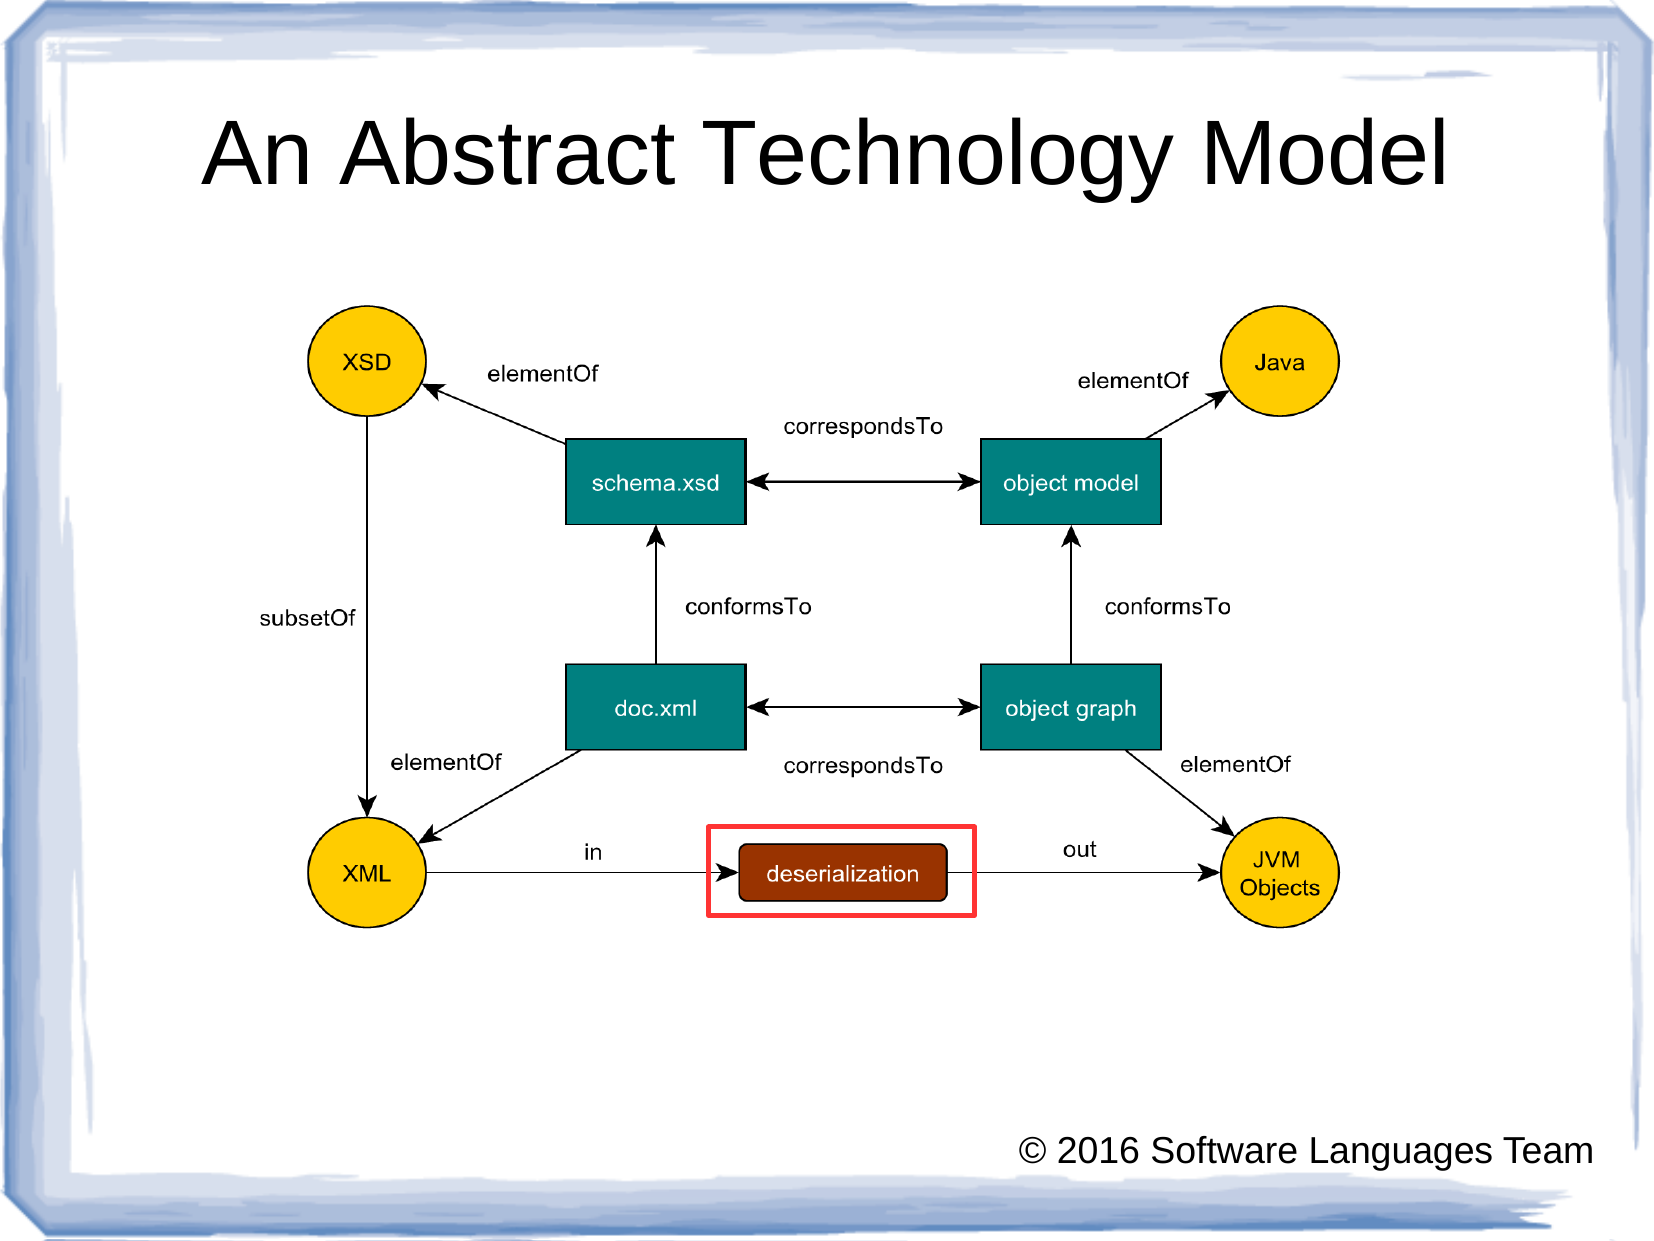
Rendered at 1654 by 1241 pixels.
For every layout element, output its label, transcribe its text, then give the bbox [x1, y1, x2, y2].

text_box © 2016 Software Languages Team [1003, 1122, 1625, 1182]
text_box [708, 826, 975, 916]
title An Abstract Technology Model [82, 49, 1571, 257]
picture [0, 0, 1654, 1241]
